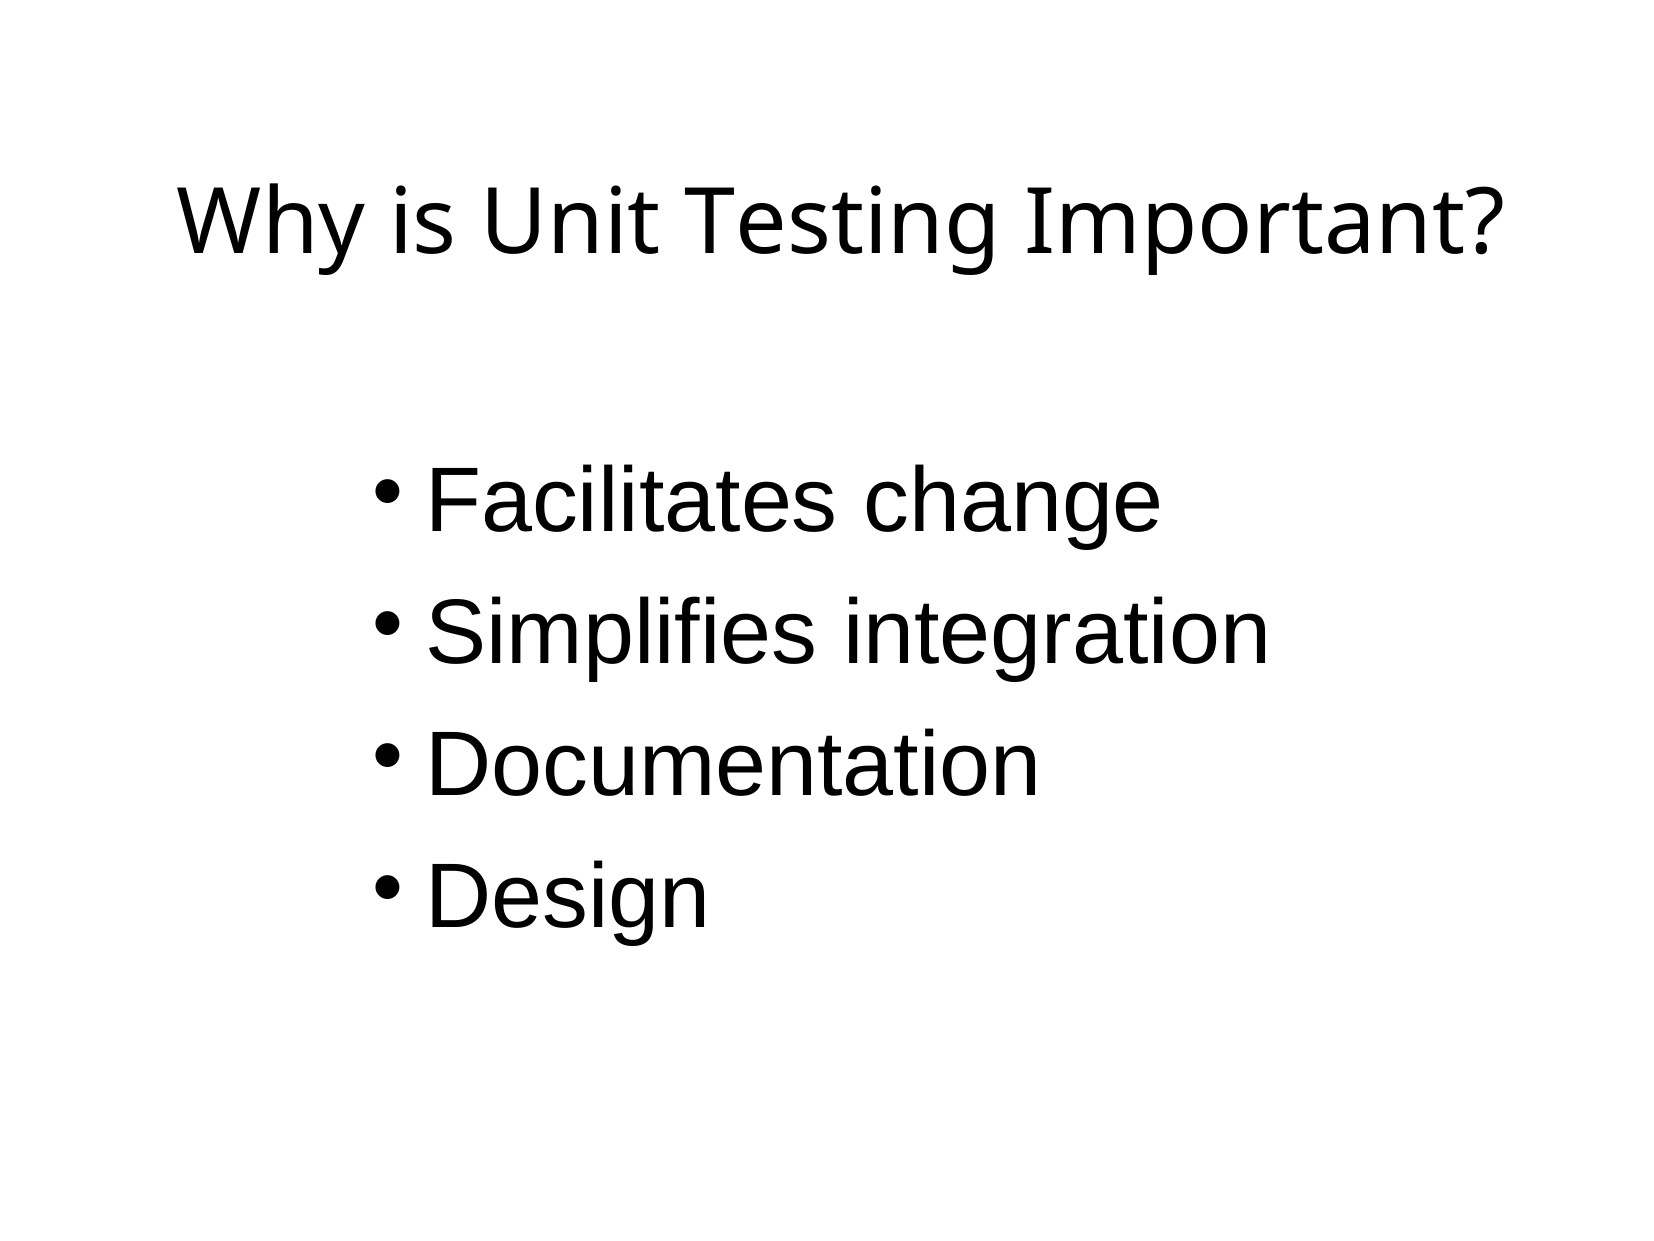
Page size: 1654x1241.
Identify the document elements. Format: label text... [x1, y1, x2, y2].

title Why is Unit Testing Important? [59, 48, 1624, 366]
list Facilitates change Simplifies integration Documentation Design [354, 442, 1335, 1093]
